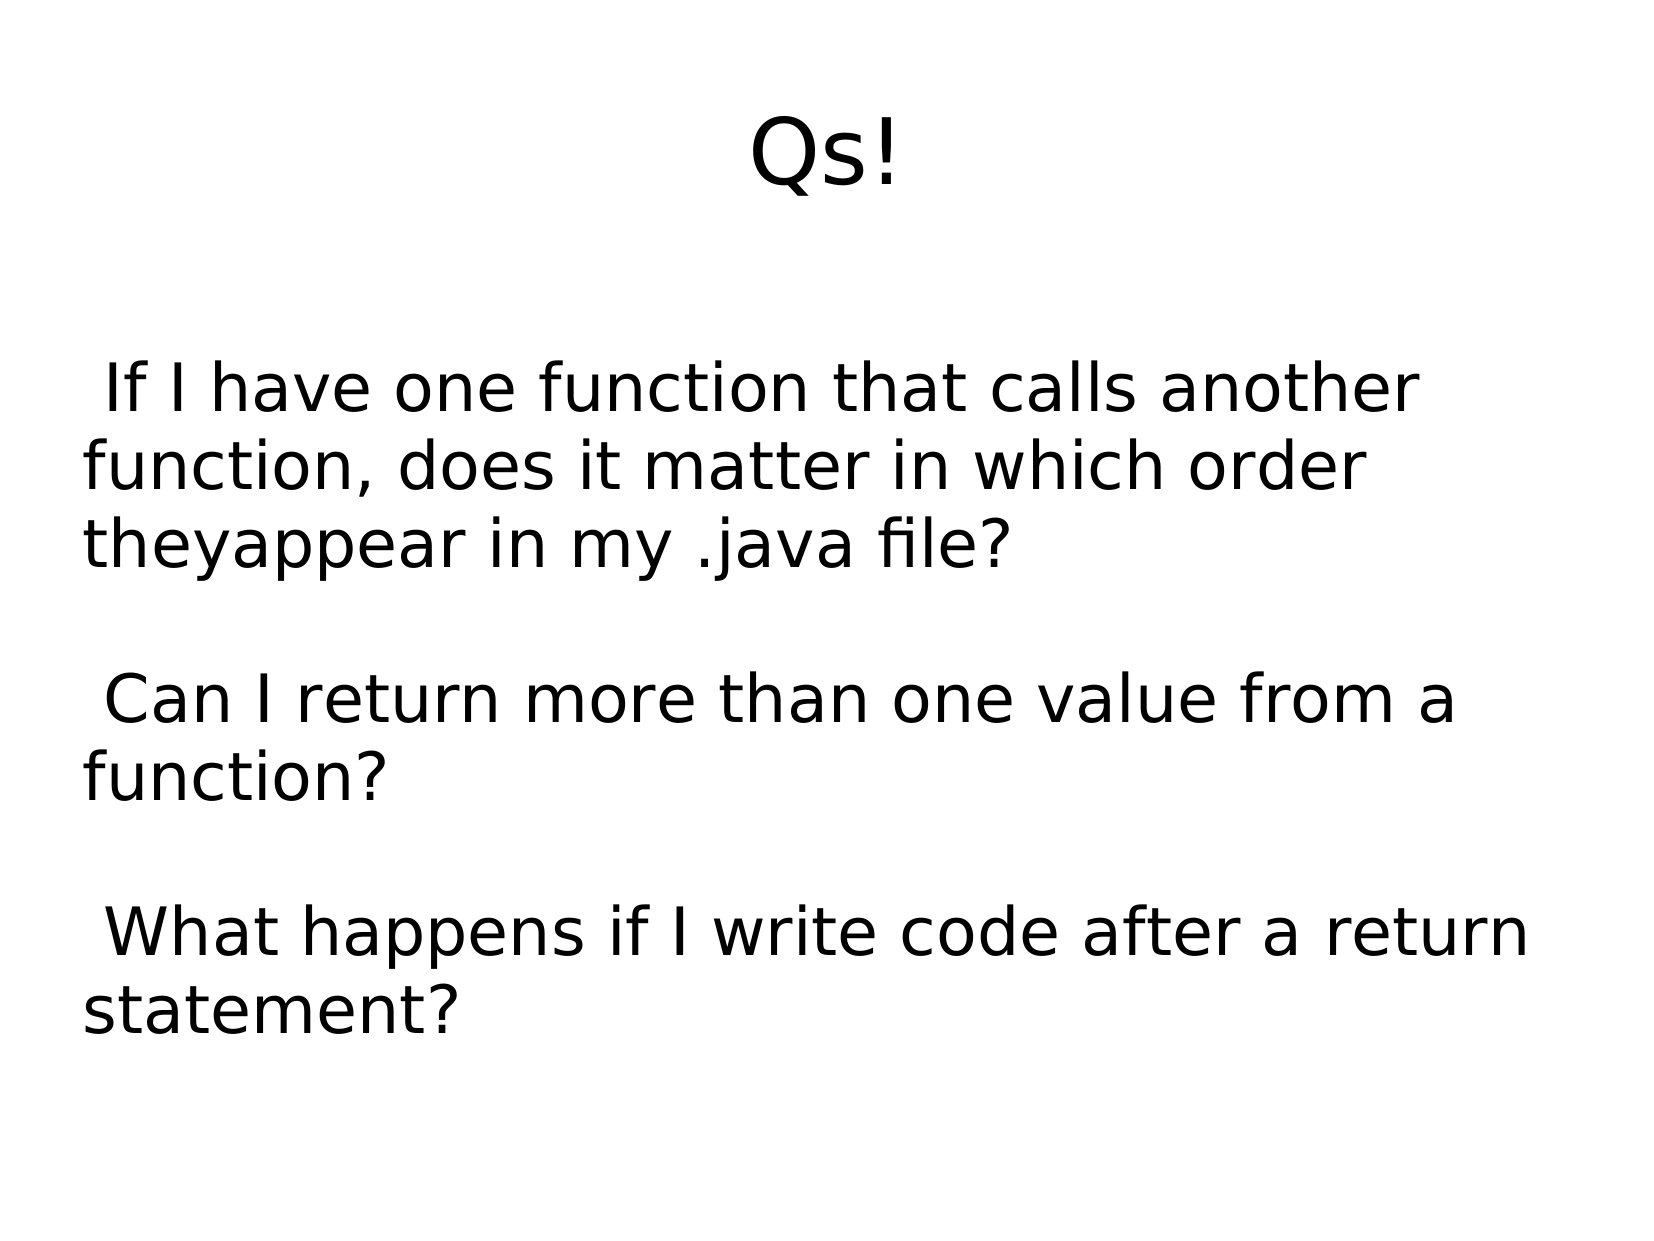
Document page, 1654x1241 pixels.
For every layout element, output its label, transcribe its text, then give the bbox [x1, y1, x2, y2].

subtitle If I have one function that calls another function, does it matter in which order theyappear in my .java file? Can I return more than one value from a function? What happens if I write code after a return statement? [82, 290, 1571, 1109]
title Qs! [82, 49, 1571, 257]
